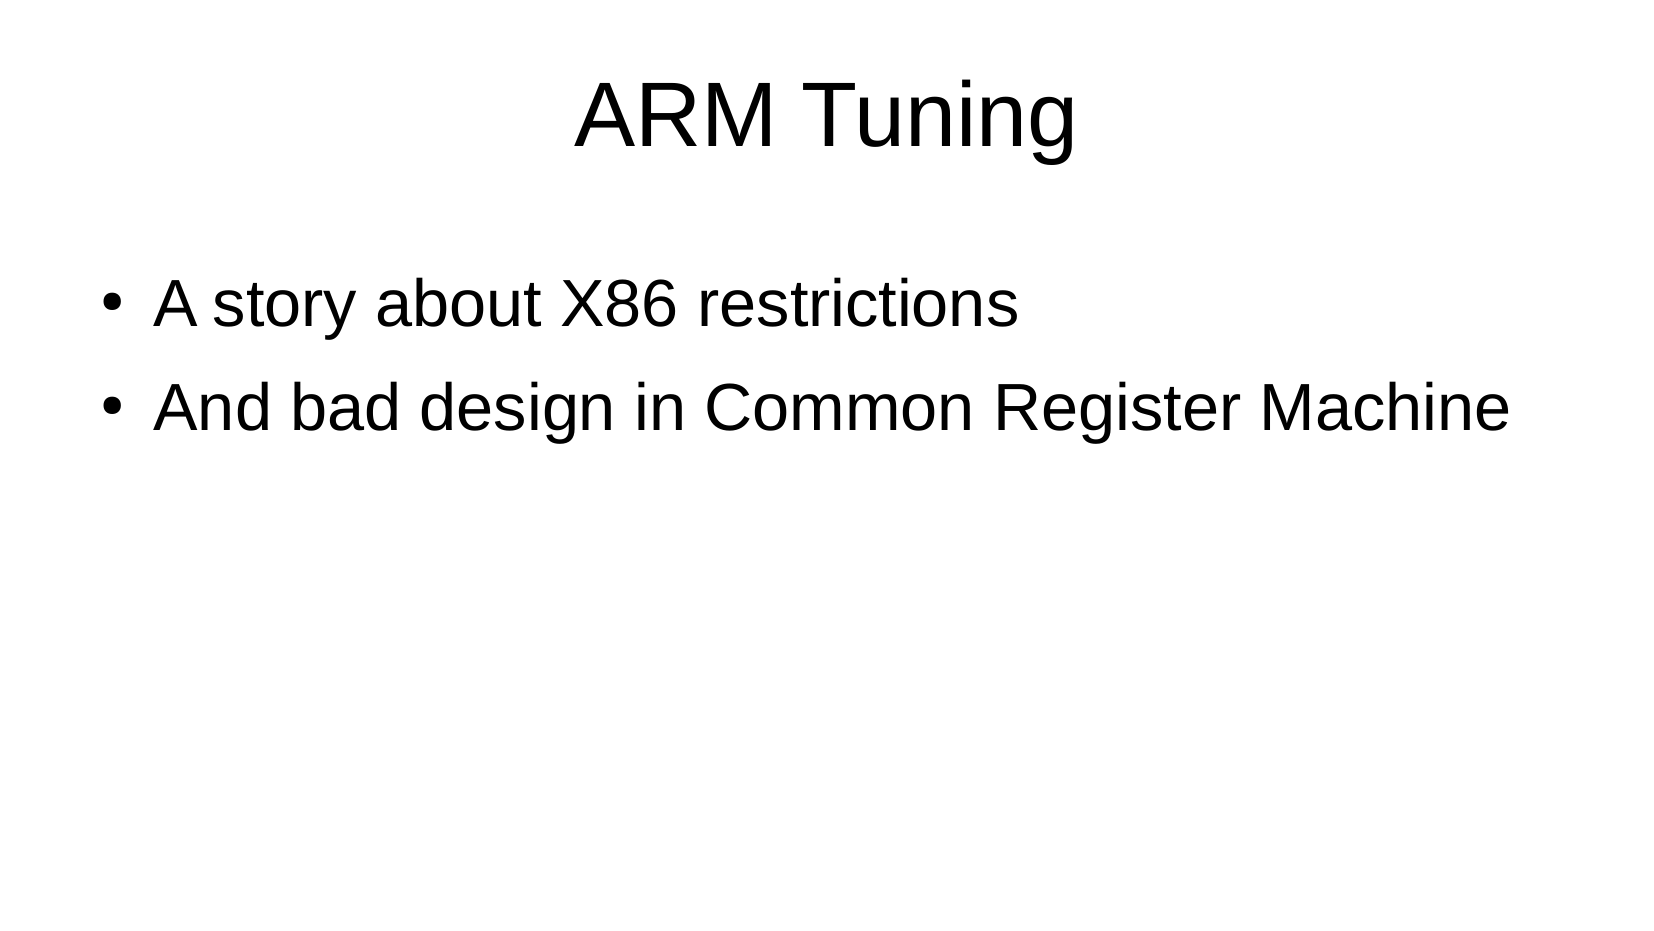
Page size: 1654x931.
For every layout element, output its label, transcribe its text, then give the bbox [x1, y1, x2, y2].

title ARM Tuning [82, 37, 1571, 193]
list A story about X86 restrictions And bad design in Common Register Machine [82, 265, 1571, 758]
